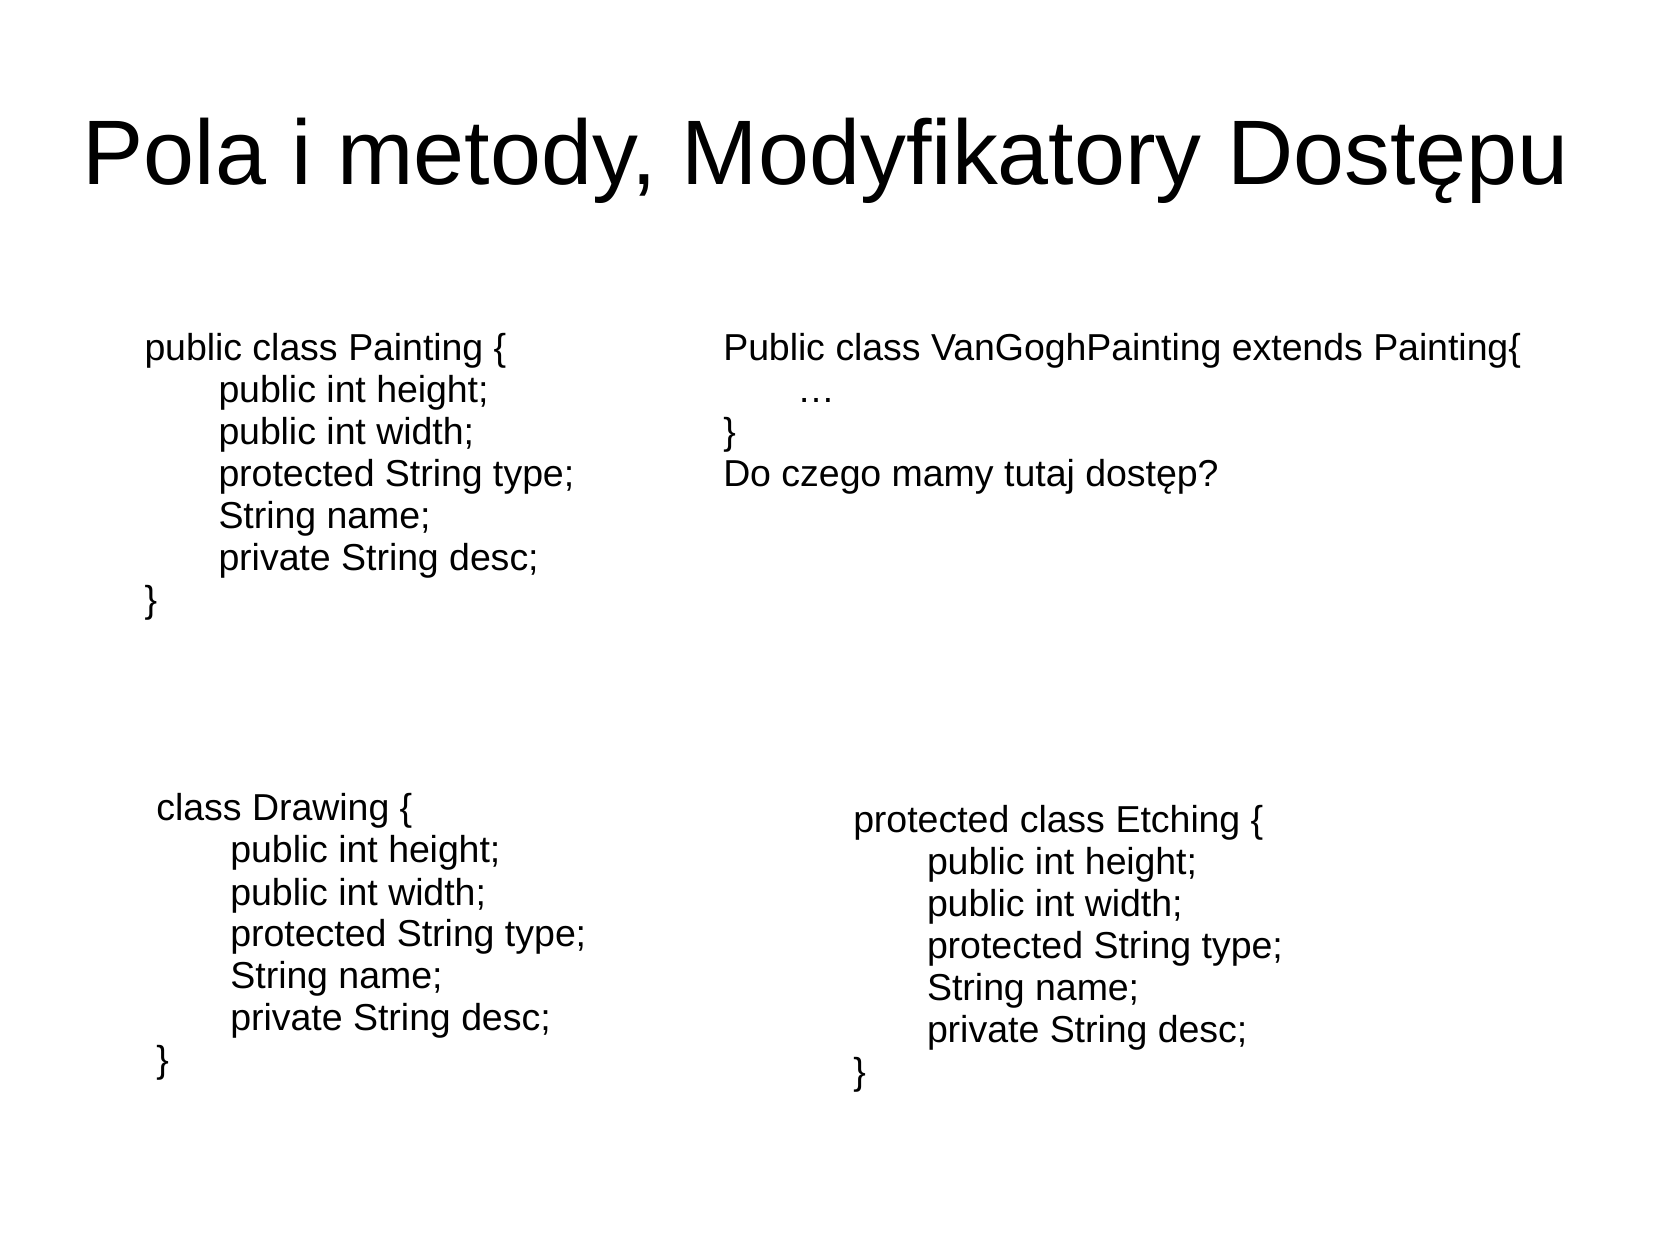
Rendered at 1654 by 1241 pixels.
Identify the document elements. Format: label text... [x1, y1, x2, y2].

text_box protected class Etching { public int height; public int width; protected String type; String name; private String desc; } [838, 791, 1453, 1101]
text_box Public class VanGoghPainting extends Painting{ … } Do czego mamy tutaj dostęp? [708, 318, 1630, 502]
text_box public class Painting { public int height; public int width; protected String type; String name; private String desc; } [129, 318, 607, 628]
text_box class Drawing { public int height; public int width; protected String type; String name; private String desc; } [141, 779, 638, 1089]
title Pola i metody, Modyfikatory Dostępu [82, 49, 1571, 257]
